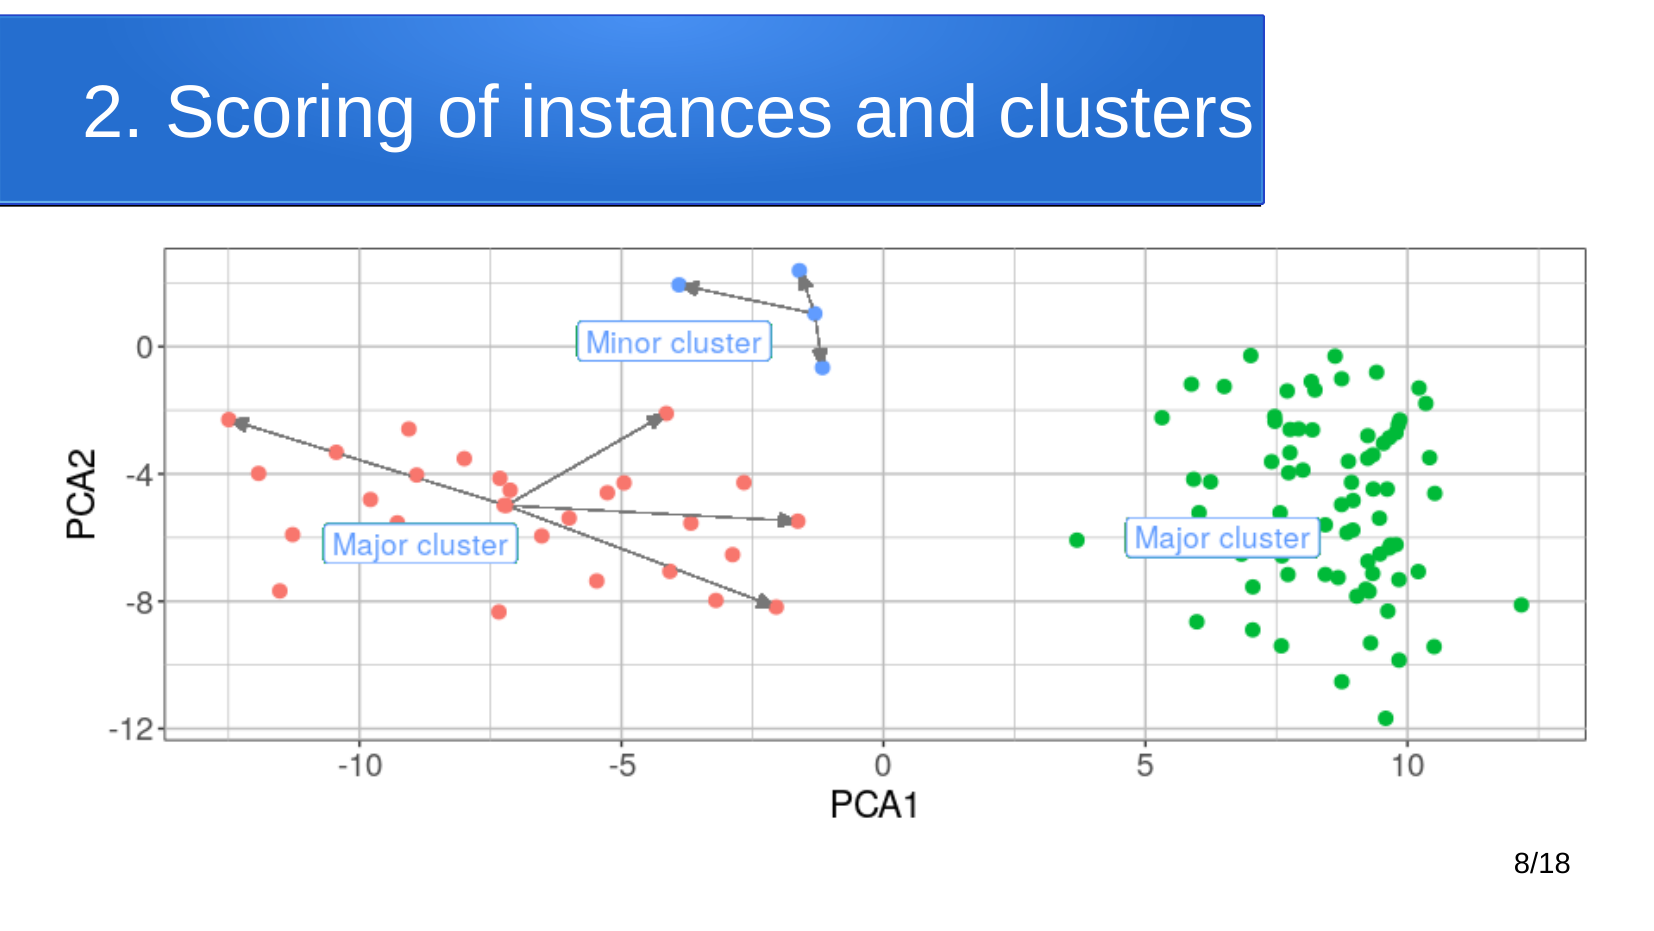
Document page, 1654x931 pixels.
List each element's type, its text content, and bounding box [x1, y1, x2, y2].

picture [55, 236, 1599, 837]
title 2. Scoring of instances and clusters [82, 29, 1291, 196]
